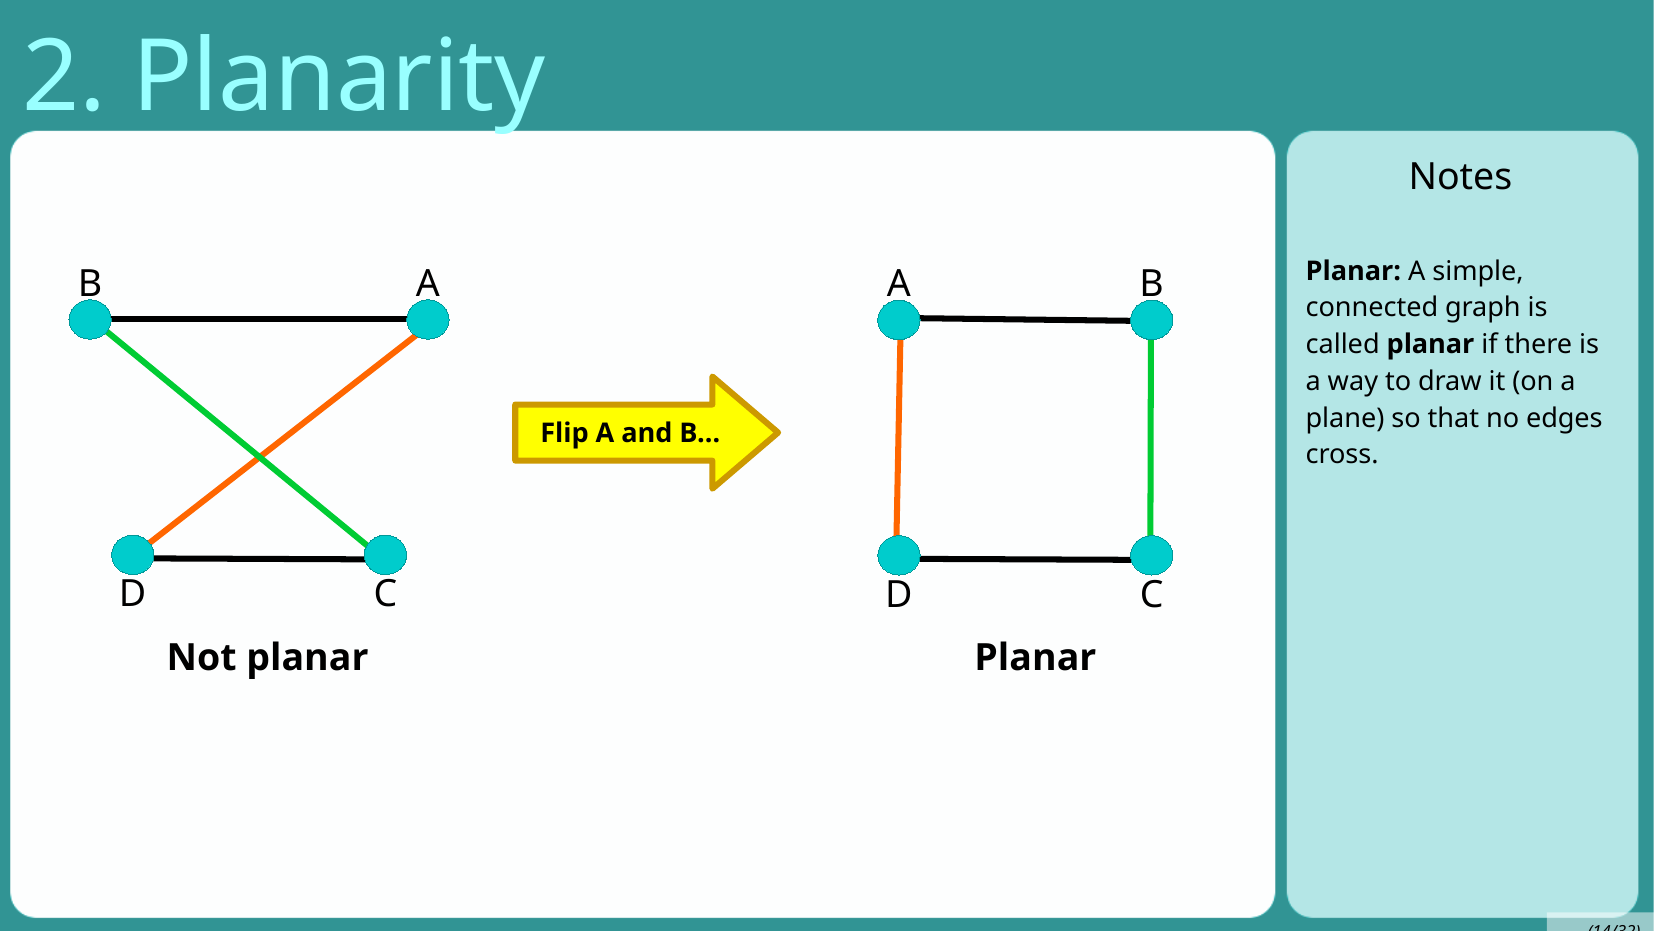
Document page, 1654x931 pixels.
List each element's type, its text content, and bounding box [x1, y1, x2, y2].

text_box C [1130, 535, 1173, 576]
text_box D [877, 535, 921, 576]
text_box Flip A and B… [515, 376, 779, 489]
text_box B [1130, 300, 1173, 340]
text_box A [406, 299, 450, 340]
text_box Notes Planar: A simple, connected graph is called planar if there is a way to draw it (on a plane) so that no edges cross. [1290, 141, 1631, 661]
text_box Not planar [8, 623, 528, 681]
text_box D [111, 535, 154, 575]
text_box C [364, 535, 407, 575]
text_box (<number>/32) [1546, 912, 1654, 931]
text_box B [68, 299, 112, 340]
picture [0, 0, 1654, 931]
title 2. Planarity [22, 13, 1511, 130]
text_box A [877, 300, 921, 340]
text_box Planar [776, 623, 1295, 681]
